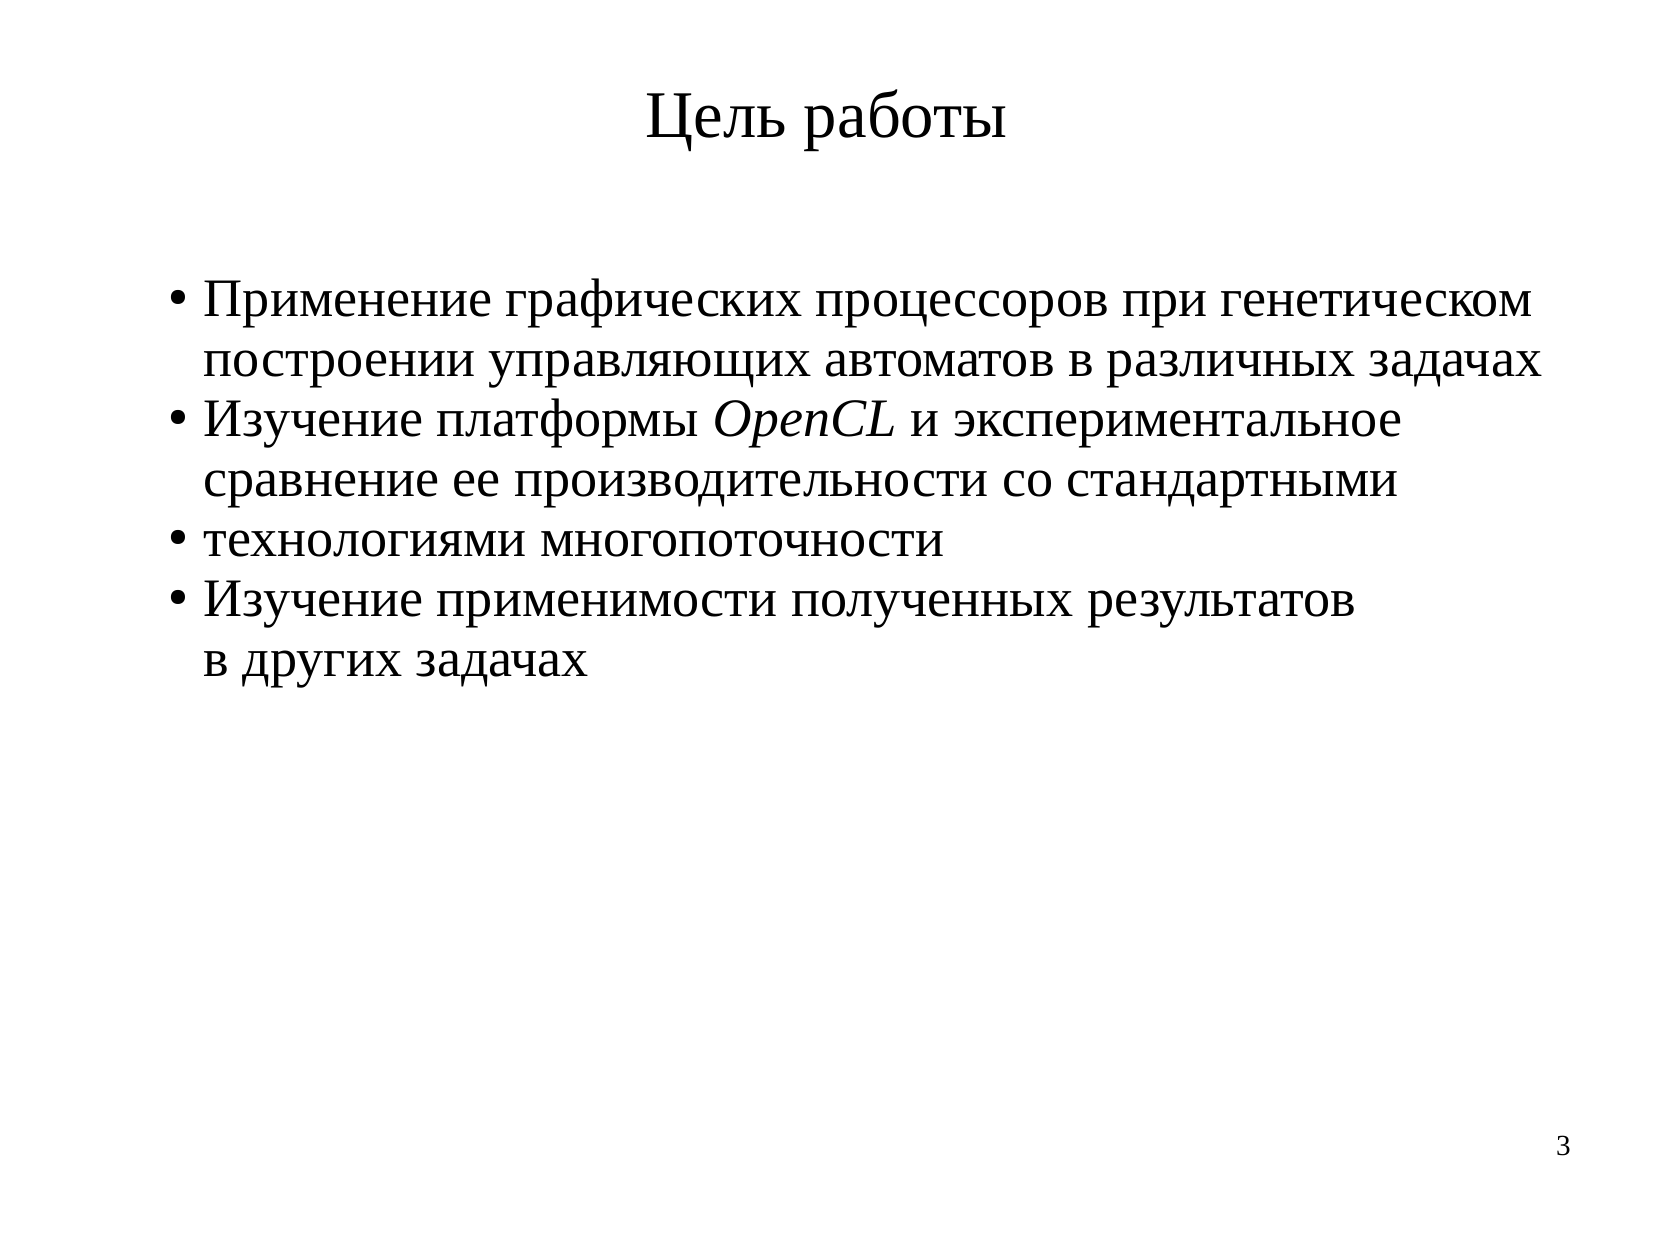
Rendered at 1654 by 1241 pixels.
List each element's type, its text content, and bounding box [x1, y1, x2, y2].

text_box Применение графических процессоров при генетическом построении управляющих автоматов в различных задачах Изучение платформы OpenCL и экспериментальное сравнение ее производительности со стандартными технологиями многопоточности Изучение применимости полученных результатов в других задачах [153, 260, 1573, 703]
text_box Цель работы [630, 70, 1023, 160]
